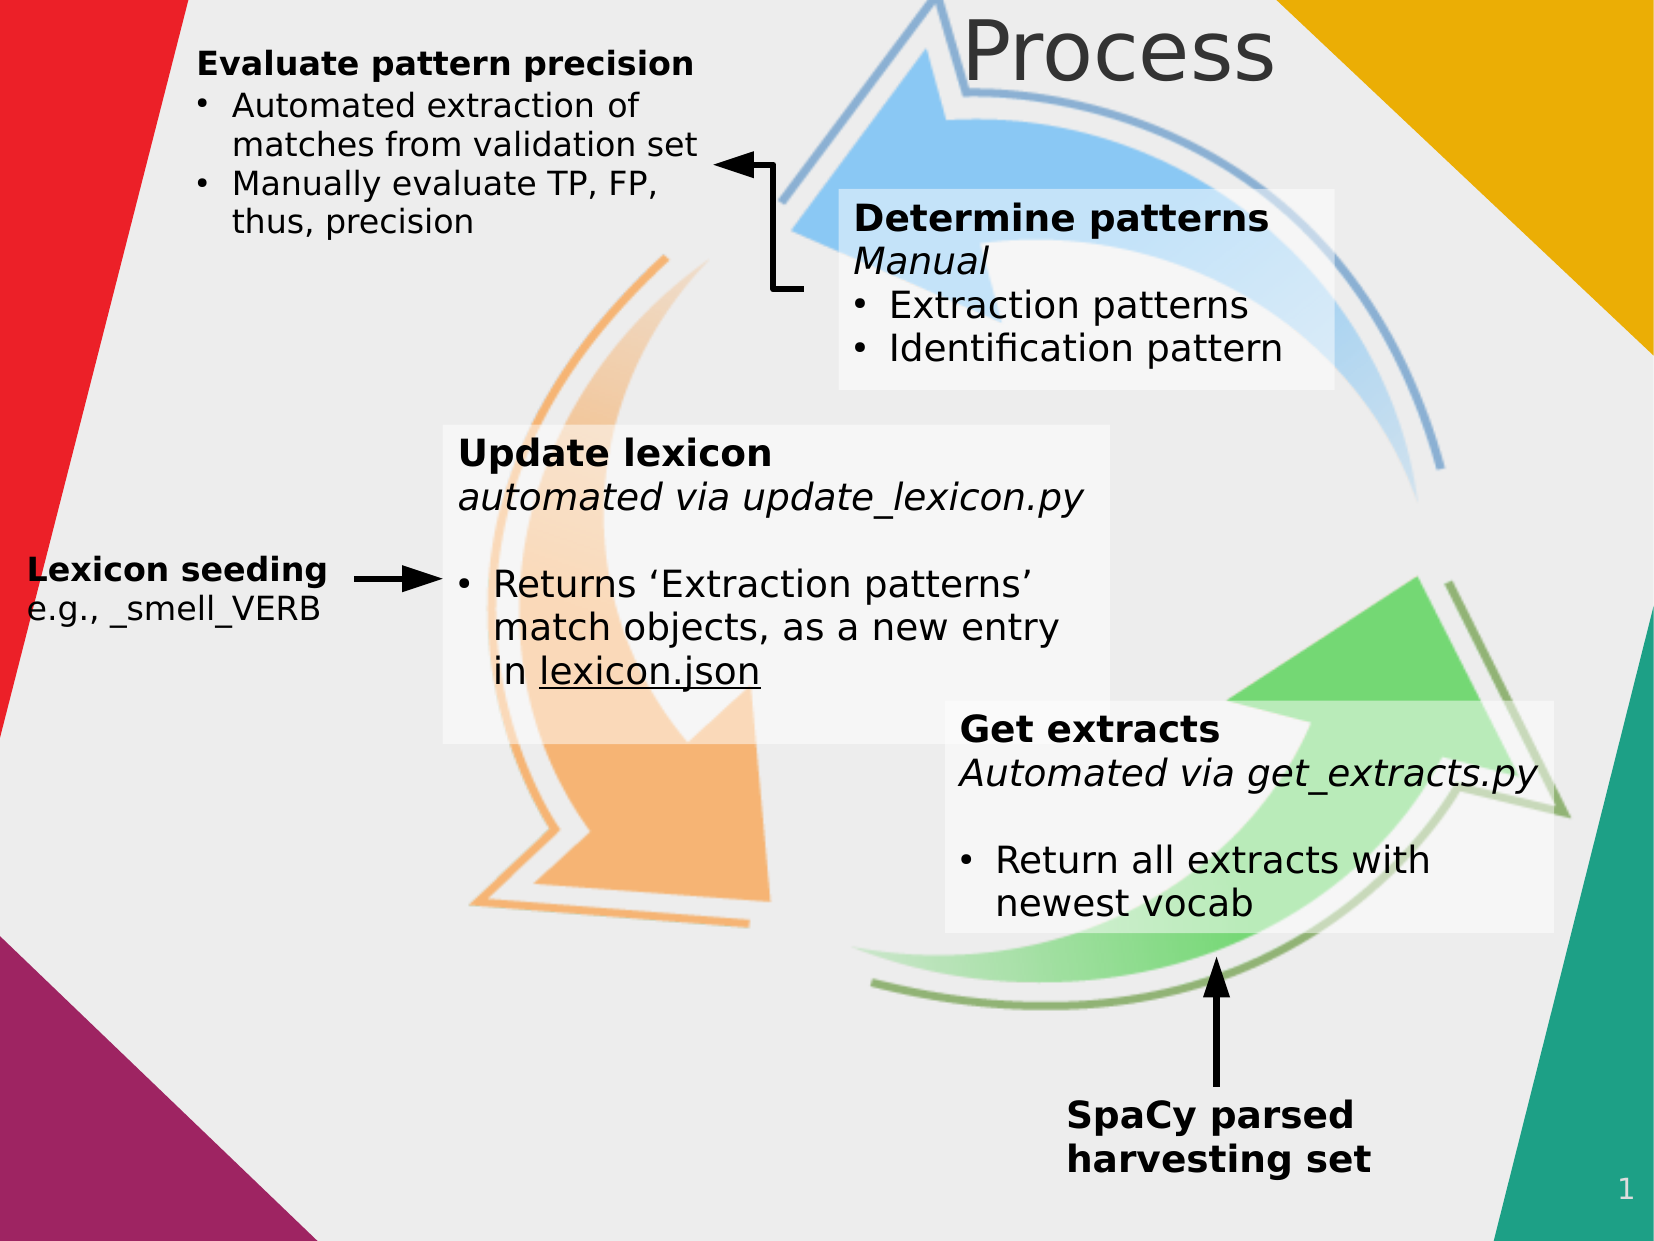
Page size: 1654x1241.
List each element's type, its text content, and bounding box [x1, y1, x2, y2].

text_box Lexicon seeding e.g., _smell_VERB [11, 543, 355, 636]
text_box Get extracts Automated via get_extracts.py Return all extracts with newest vocab [944, 700, 1555, 934]
text_box Update lexicon automated via update_lexicon.py Returns ‘Extraction patterns’ match objects, as a new entry in lexicon.json [442, 424, 1111, 745]
picture [448, 150, 1595, 1075]
text_box Evaluate pattern precision Automated extraction of matches from validation set Manually evaluate TP, FP, thus, precision [181, 36, 714, 293]
text_box SpaCy parsed harvesting set [1051, 1086, 1571, 1205]
title Process [407, 0, 1654, 150]
text_box Determine patterns Manual Extraction patterns Identification pattern [838, 188, 1335, 390]
